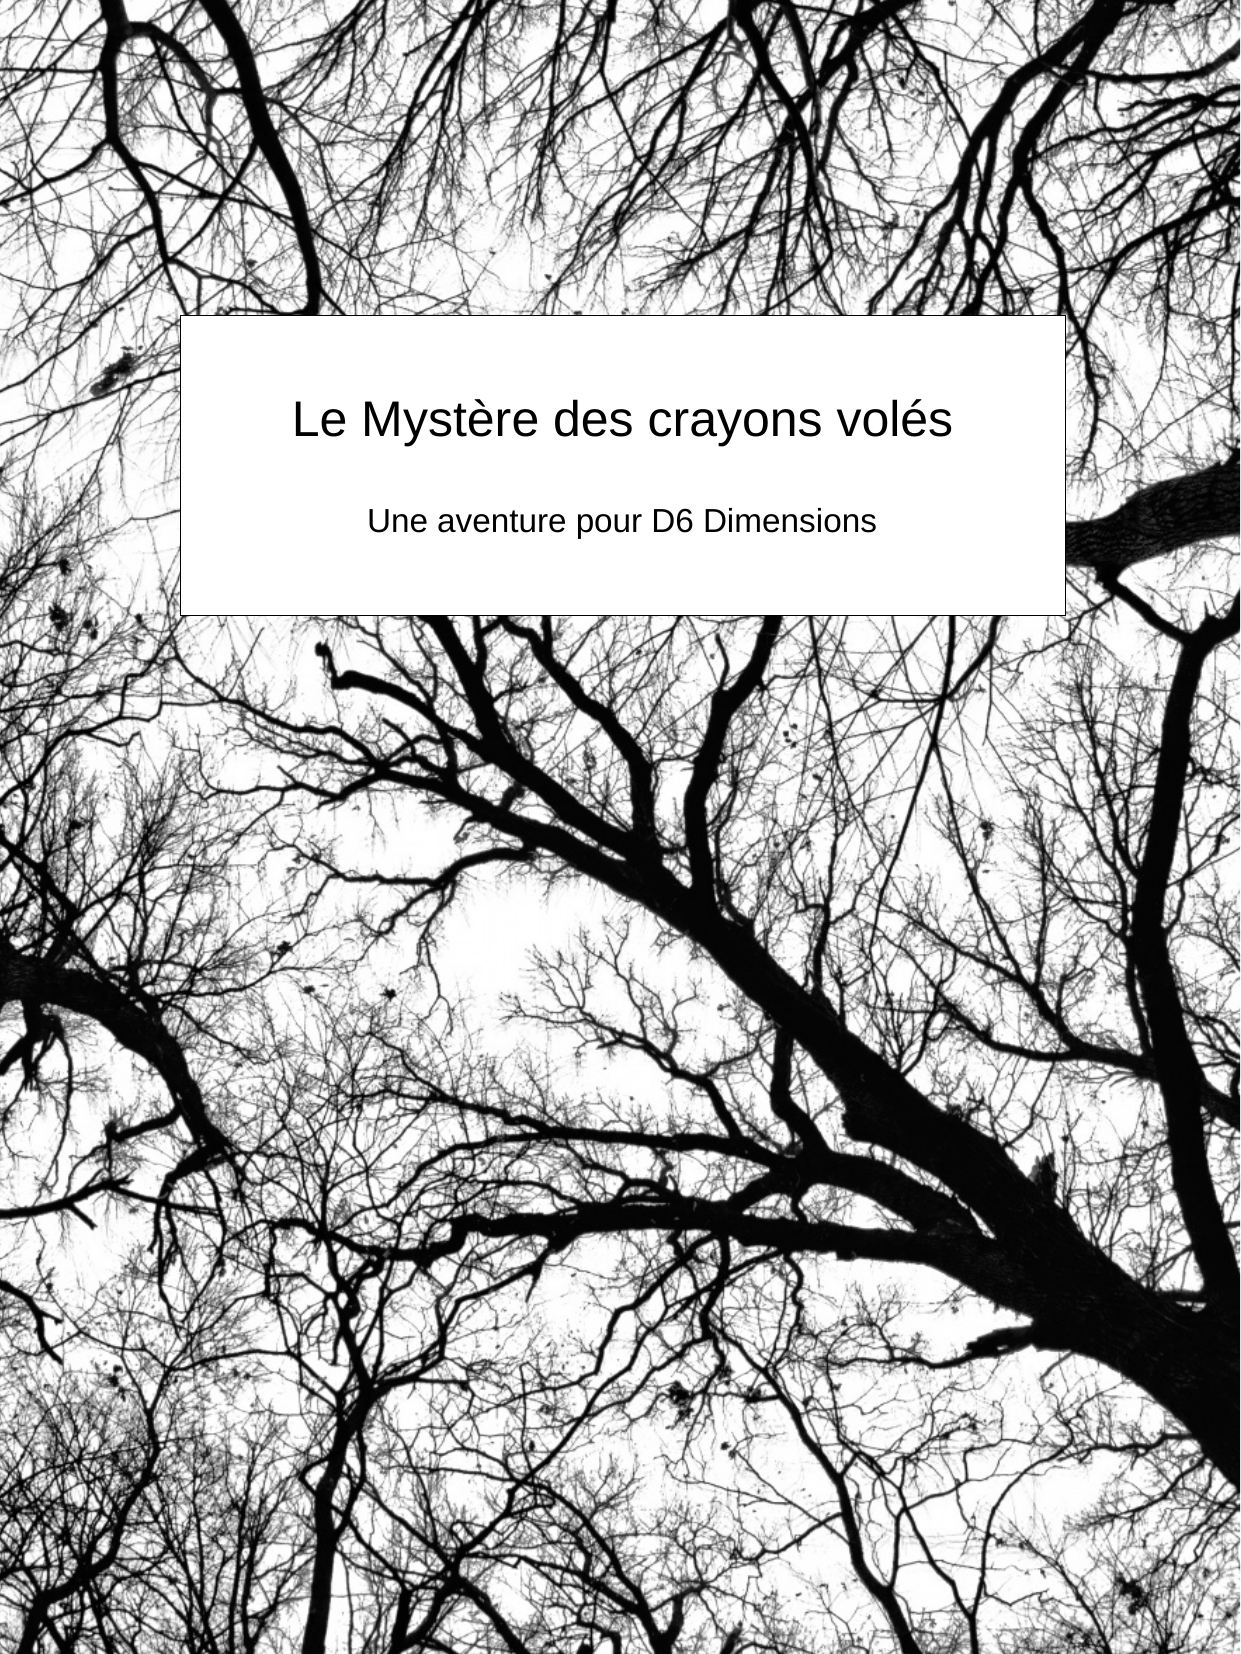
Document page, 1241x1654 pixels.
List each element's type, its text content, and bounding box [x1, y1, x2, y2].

picture [0, 0, 1241, 1654]
text_box Le Mystère des crayons volés Une aventure pour D6 Dimensions [180, 315, 1066, 616]
